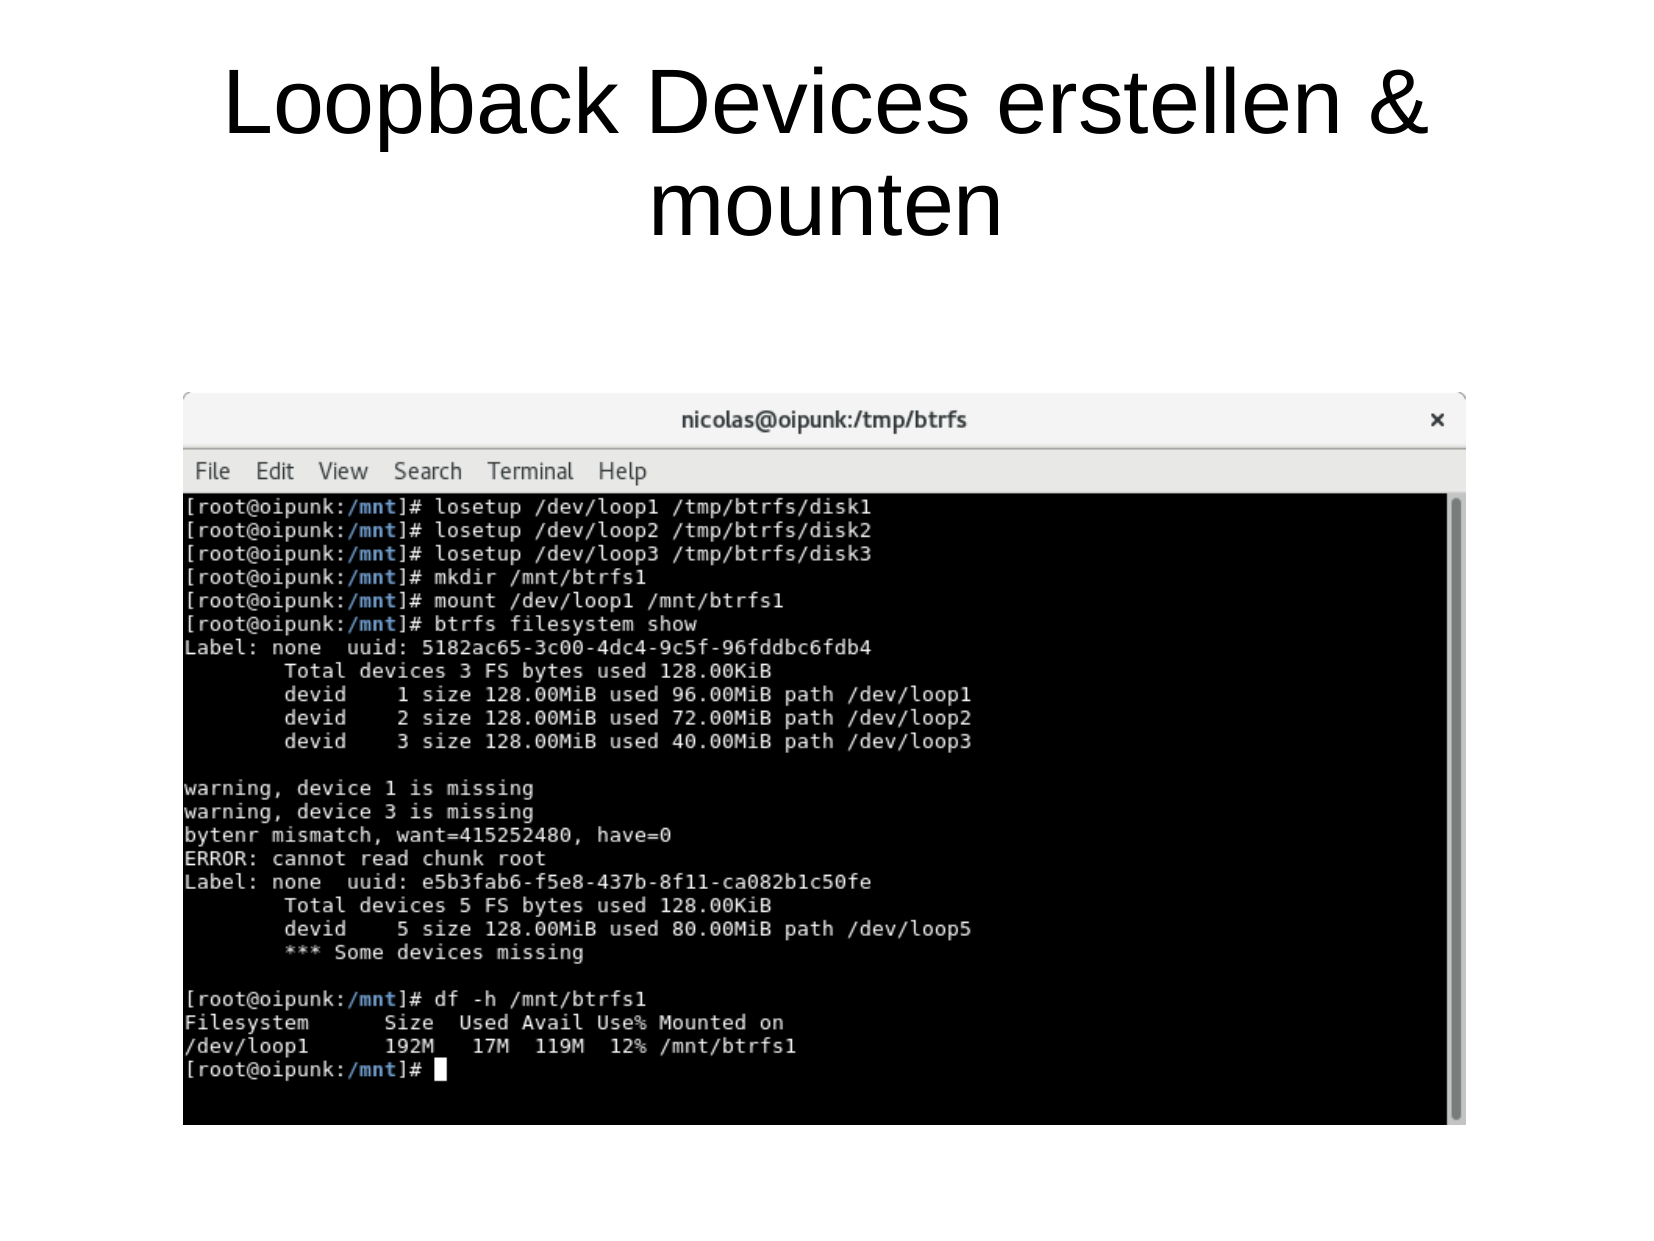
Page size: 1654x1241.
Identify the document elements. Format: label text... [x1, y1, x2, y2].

title Loopback Devices erstellen & mounten [82, 49, 1571, 257]
picture [183, 392, 1466, 1126]
